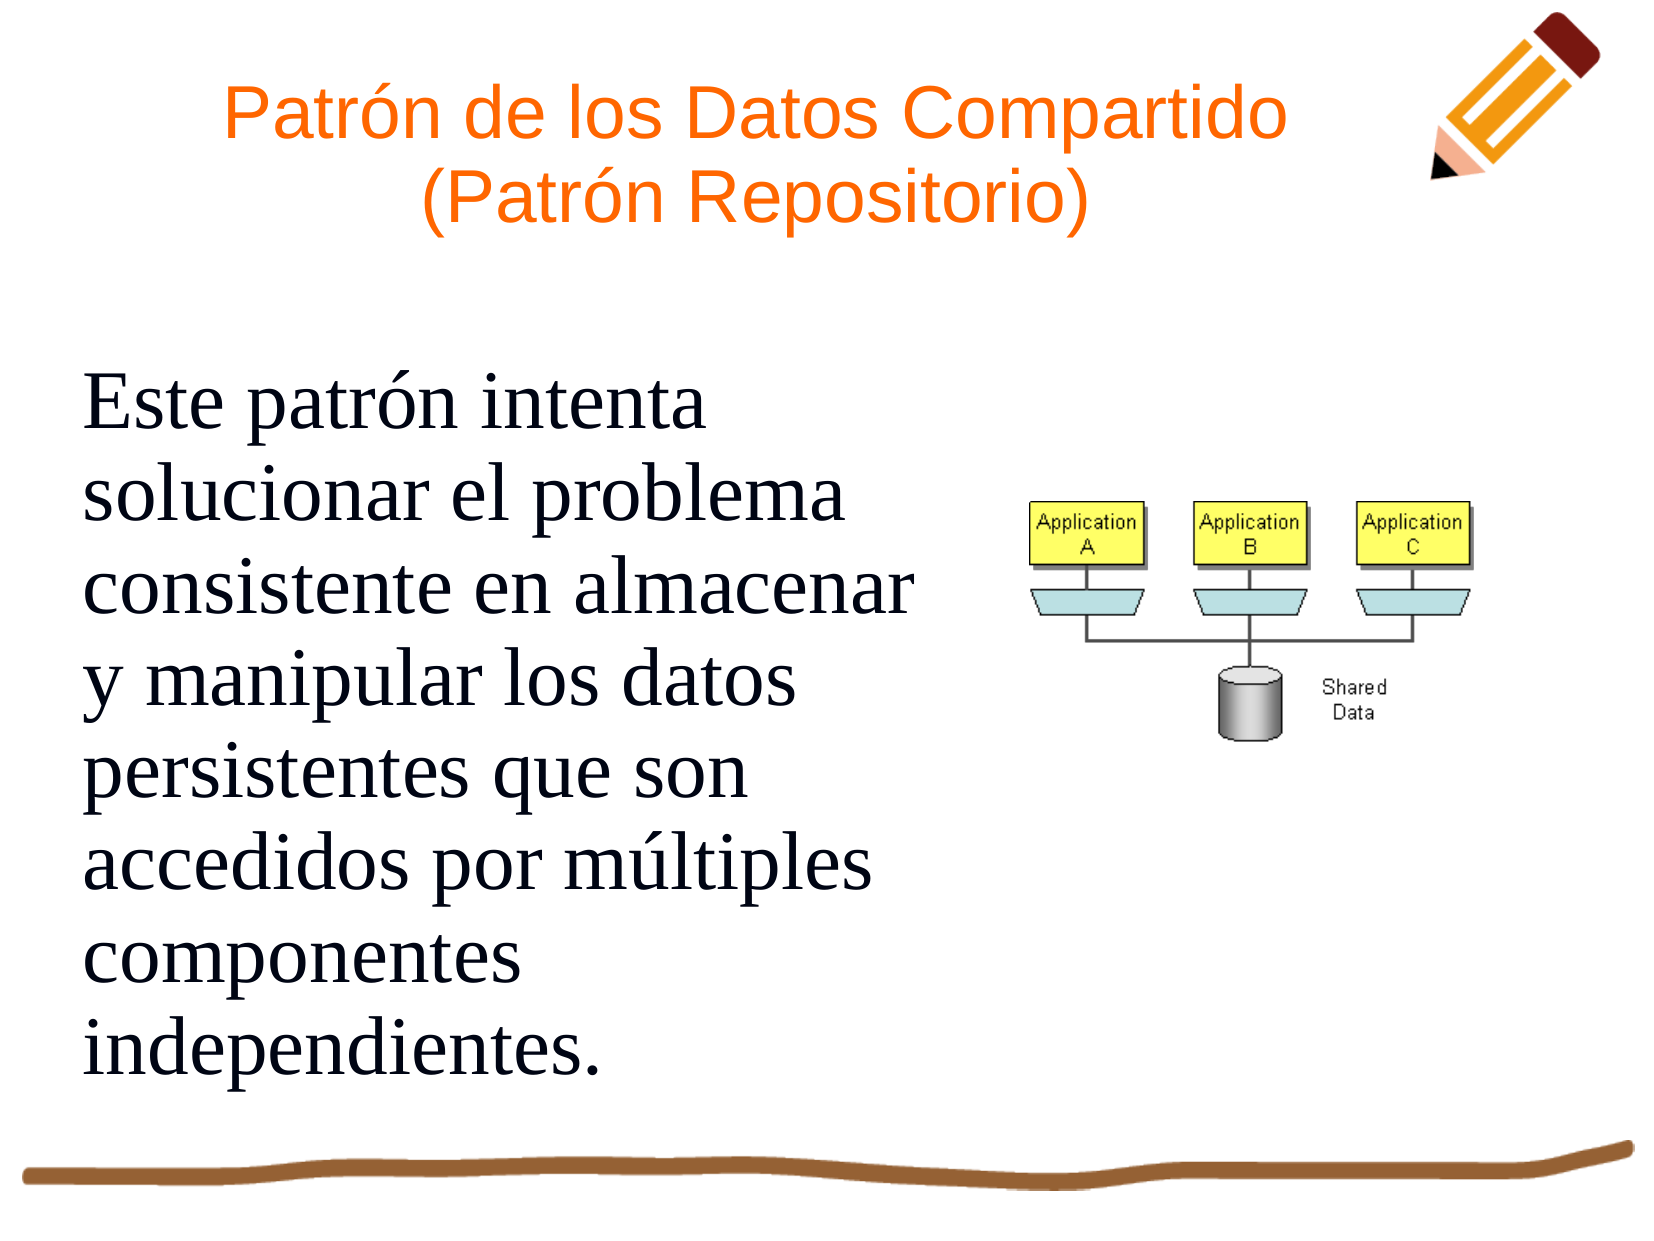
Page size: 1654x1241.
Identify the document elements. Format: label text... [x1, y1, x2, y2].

picture [1029, 501, 1477, 745]
picture [1430, 12, 1601, 181]
list Este patrón intenta solucionar el problema consistente en almacenar y manipular los datos persistentes que son accedidos por múltiples componentes independientes. [82, 354, 922, 1122]
title Patrón de los Datos Compartido (Patrón Repositorio) [82, 70, 1430, 239]
picture [22, 1140, 1635, 1191]
